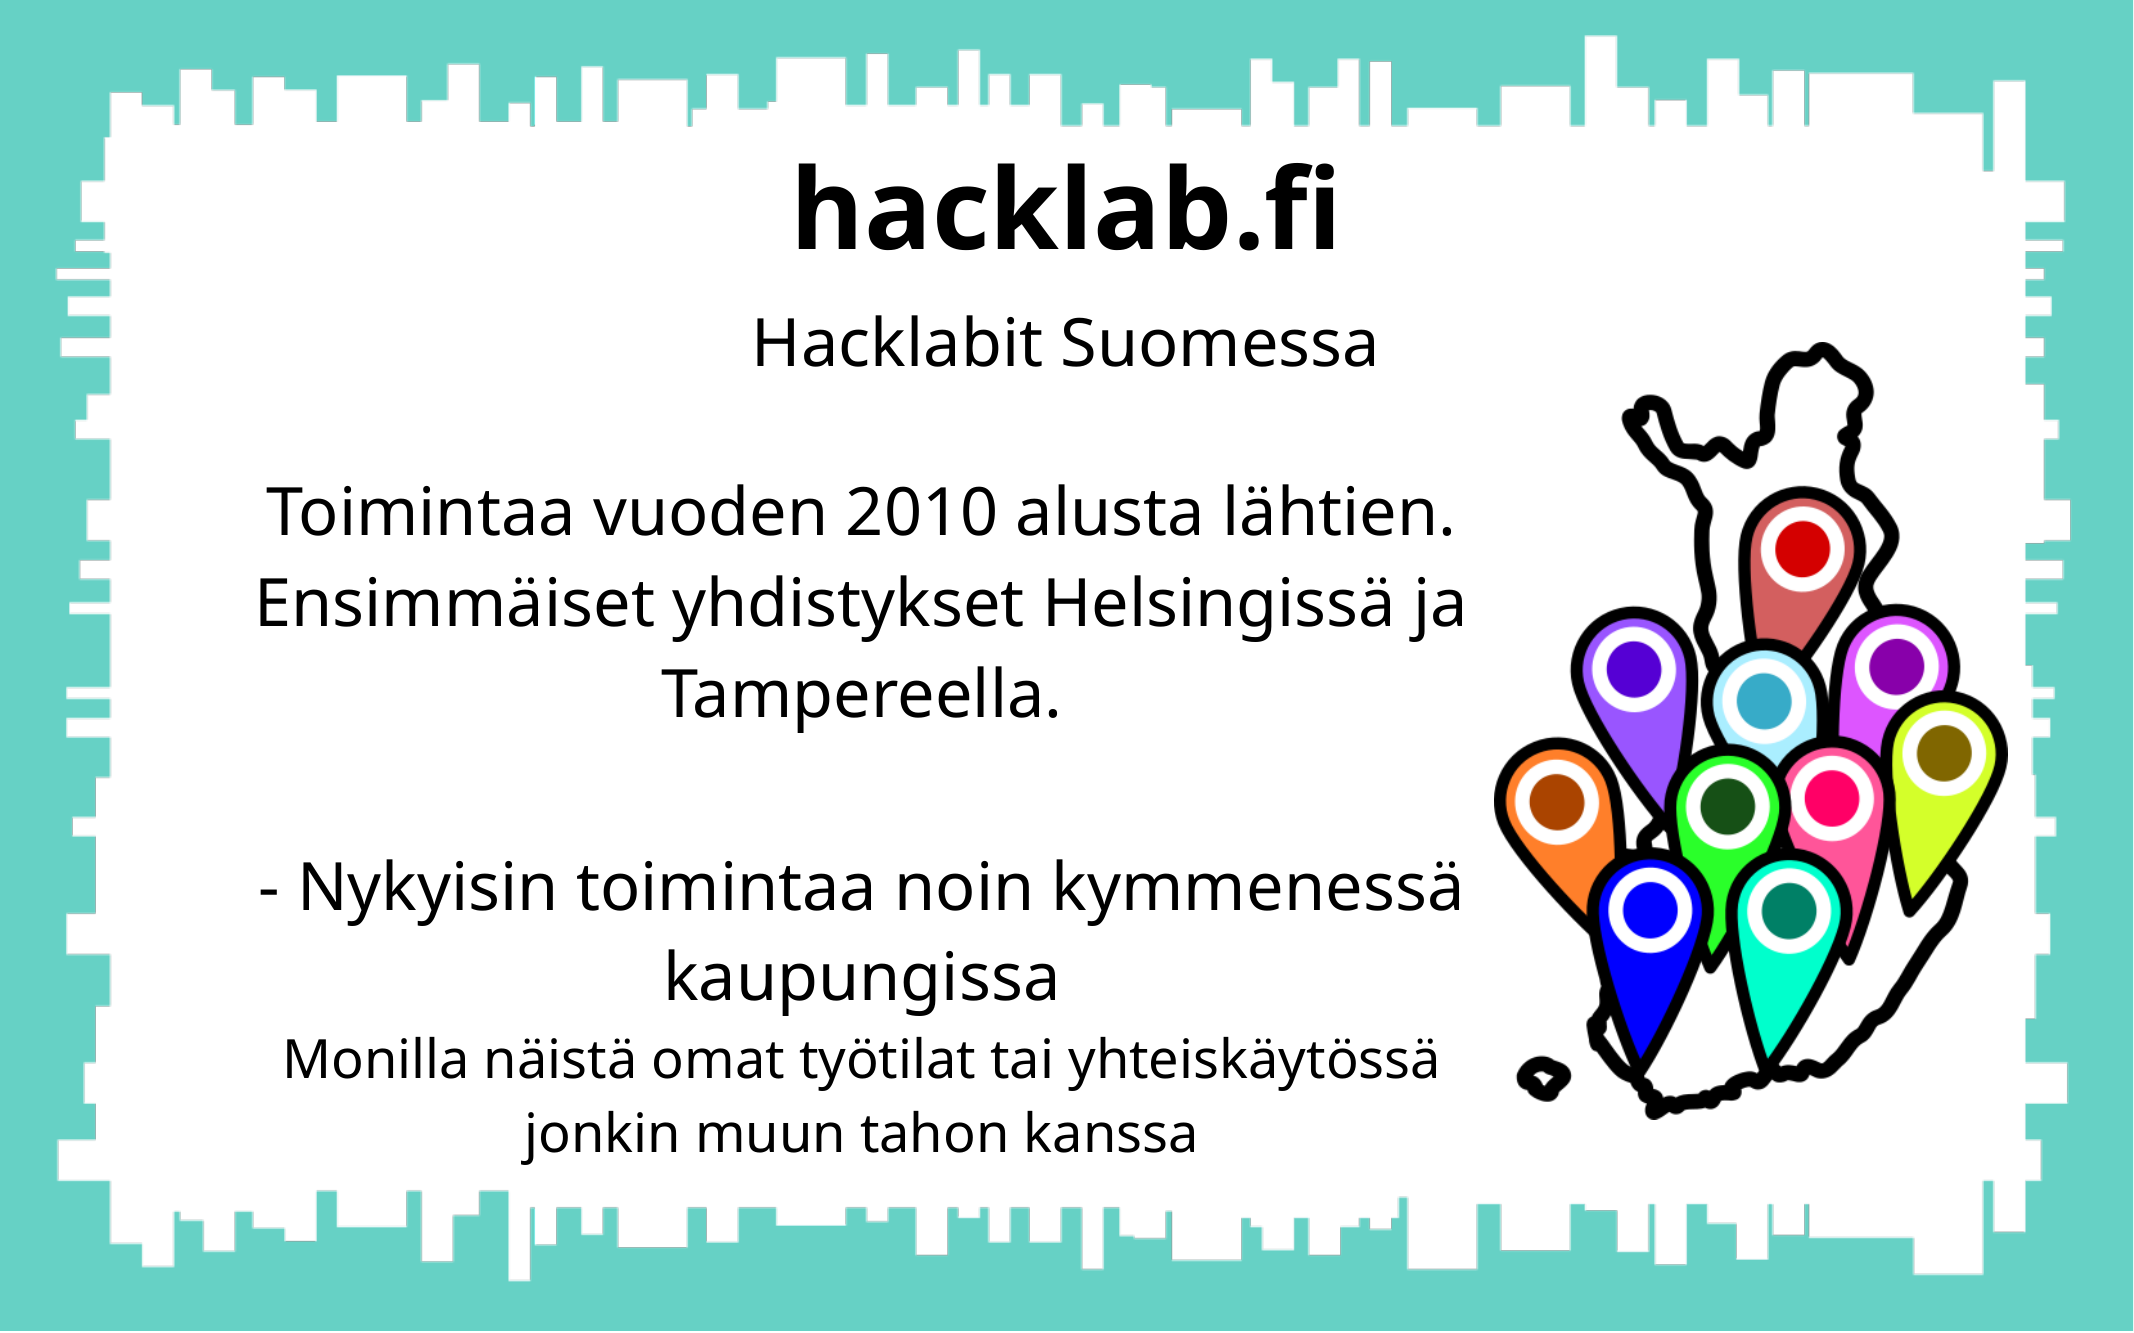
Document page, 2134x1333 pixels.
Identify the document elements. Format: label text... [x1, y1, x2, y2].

picture [0, 0, 2134, 287]
text_box Hacklabit Suomessa [0, 287, 2134, 393]
picture [0, 393, 2134, 1331]
